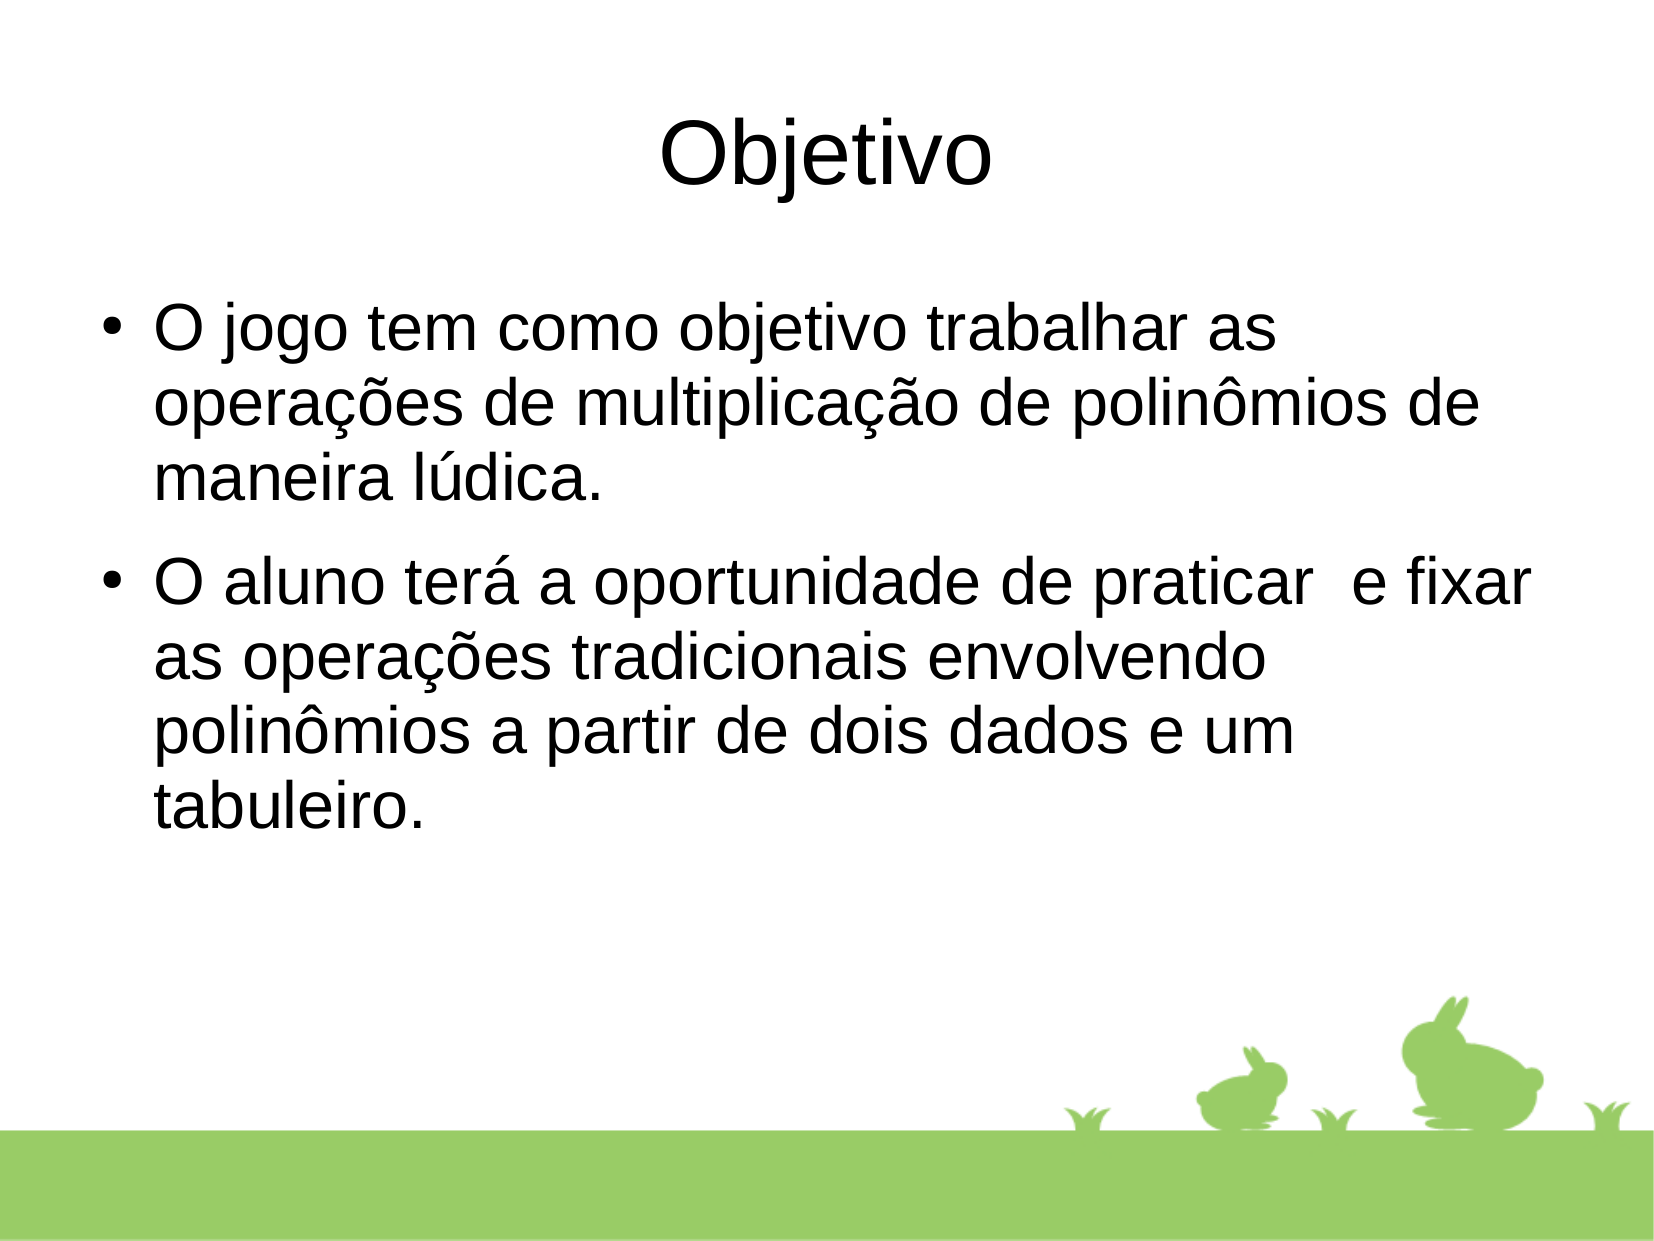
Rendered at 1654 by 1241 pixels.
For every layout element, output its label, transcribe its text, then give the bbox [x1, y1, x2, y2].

picture [0, 0, 1654, 1241]
list O jogo tem como objetivo trabalhar as operações de multiplicação de polinômios de maneira lúdica. O aluno terá a oportunidade de praticar e fixar as operações tradicionais envolvendo polinômios a partir de dois dados e um tabuleiro. [82, 290, 1571, 1010]
title Objetivo [82, 49, 1571, 257]
